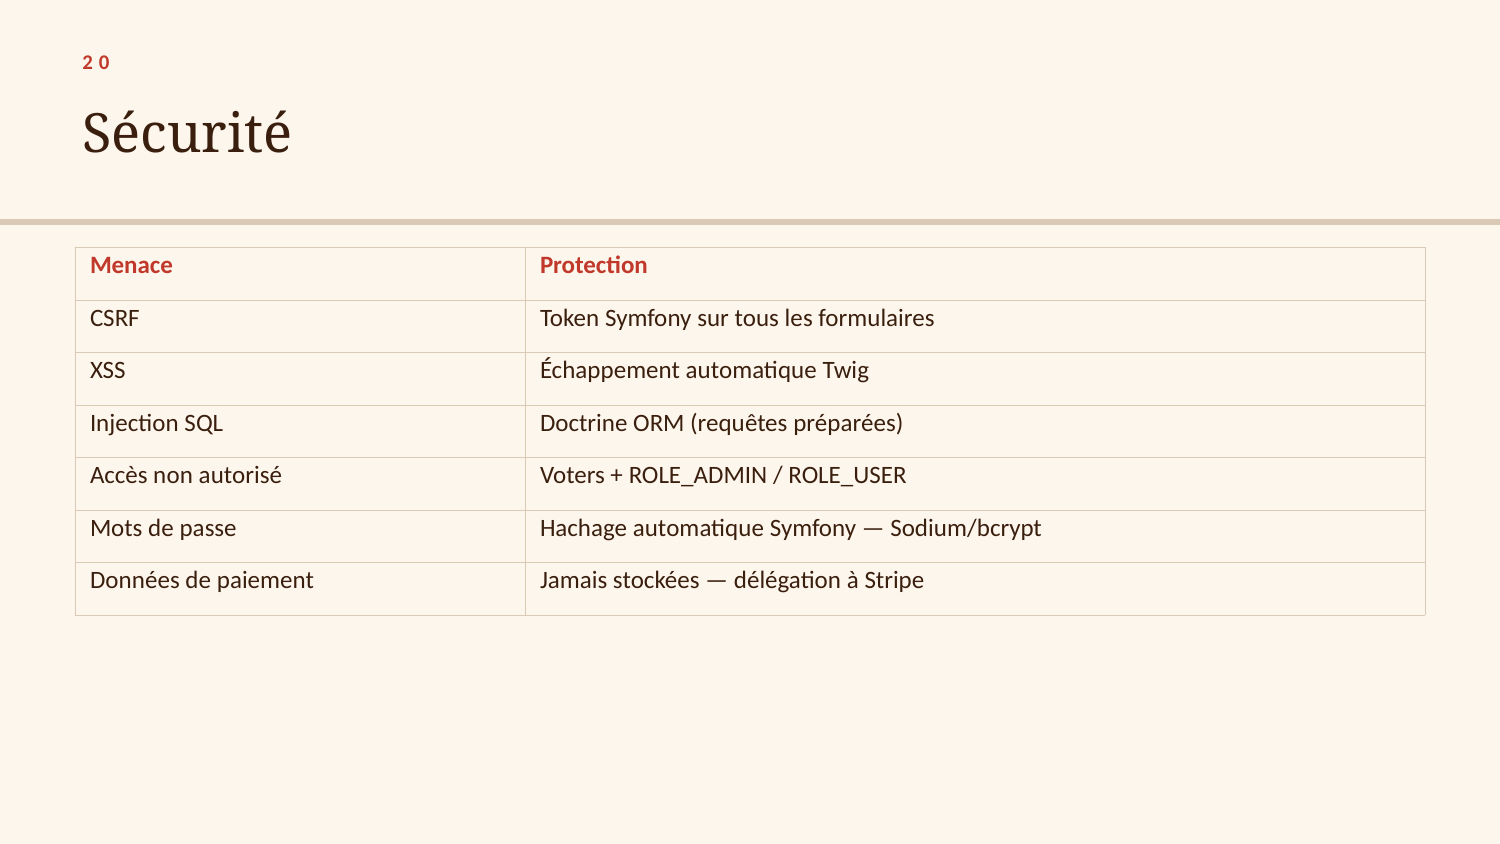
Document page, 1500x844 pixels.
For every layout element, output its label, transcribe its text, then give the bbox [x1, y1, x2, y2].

text_box 20 [67, 41, 218, 80]
table_cell XSS [76, 353, 525, 405]
table_header Menace [76, 248, 525, 300]
table_cell Voters + ROLE_ADMIN / ROLE_USER [526, 458, 1425, 510]
text_box Sécurité [67, 82, 1433, 180]
table_cell Injection SQL [76, 406, 525, 457]
table_cell Jamais stockées — délégation à Stripe [526, 563, 1425, 615]
table_cell Doctrine ORM (requêtes préparées) [526, 406, 1425, 457]
table_cell CSRF [76, 301, 525, 352]
text_box [0, 0, 1500, 225]
table_cell Mots de passe [76, 511, 525, 562]
table_cell Données de paiement [76, 563, 525, 615]
table_cell Hachage automatique Symfony — Sodium/bcrypt [526, 511, 1425, 562]
table_cell Échappement automatique Twig [526, 353, 1425, 405]
table_cell Accès non autorisé [76, 458, 525, 510]
table_cell Token Symfony sur tous les formulaires [526, 301, 1425, 352]
table_header Protection [526, 248, 1425, 300]
